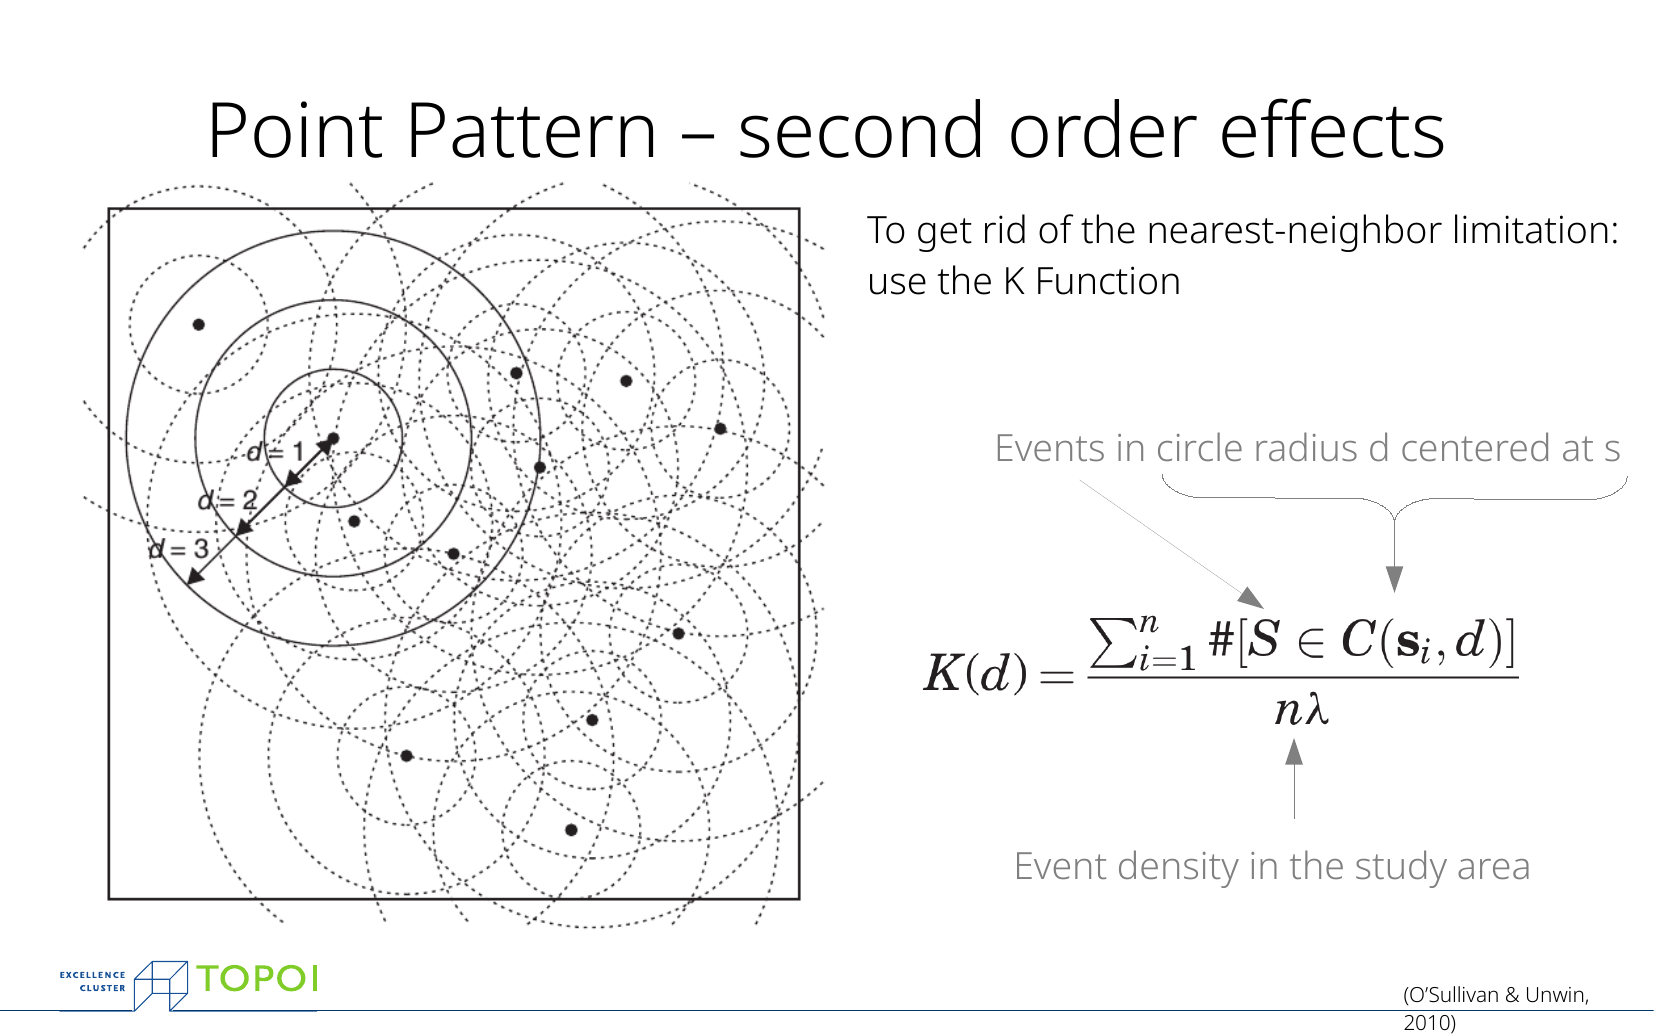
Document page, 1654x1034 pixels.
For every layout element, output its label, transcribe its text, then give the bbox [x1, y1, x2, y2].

picture [916, 596, 1529, 732]
text_box (O’Sullivan & Unwin, 2010) [1388, 972, 1654, 1016]
text_box Event density in the study area [998, 832, 1542, 899]
picture [21, 151, 869, 944]
text_box To get rid of the nearest-neighbor limitation: use the K Function [852, 195, 1624, 314]
title Point Pattern – second order effects [82, 41, 1571, 214]
text_box Events in circle radius d centered at s [979, 413, 1633, 480]
